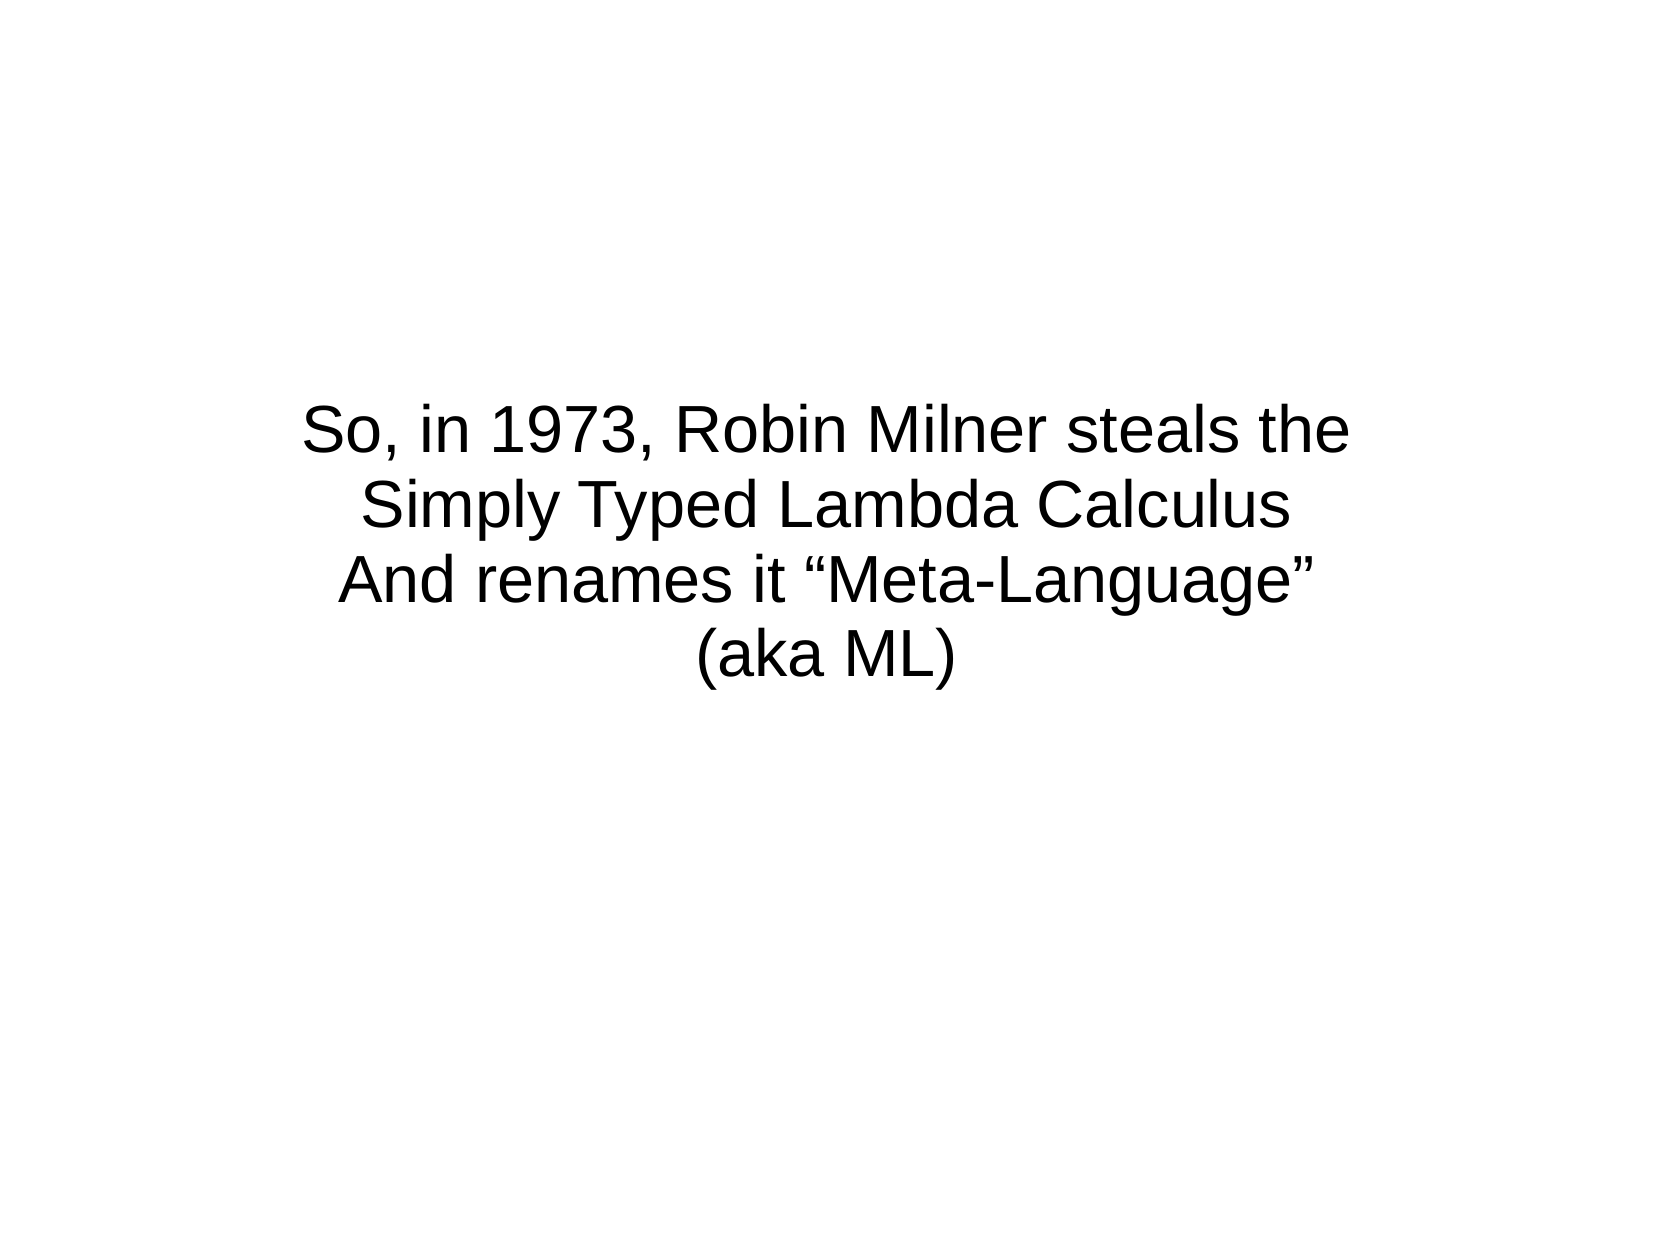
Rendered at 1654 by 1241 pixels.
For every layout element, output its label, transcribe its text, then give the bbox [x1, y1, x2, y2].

subtitle So, in 1973, Robin Milner steals the Simply Typed Lambda Calculus And renames it “Meta-Language” (aka ML) [82, 49, 1571, 1109]
